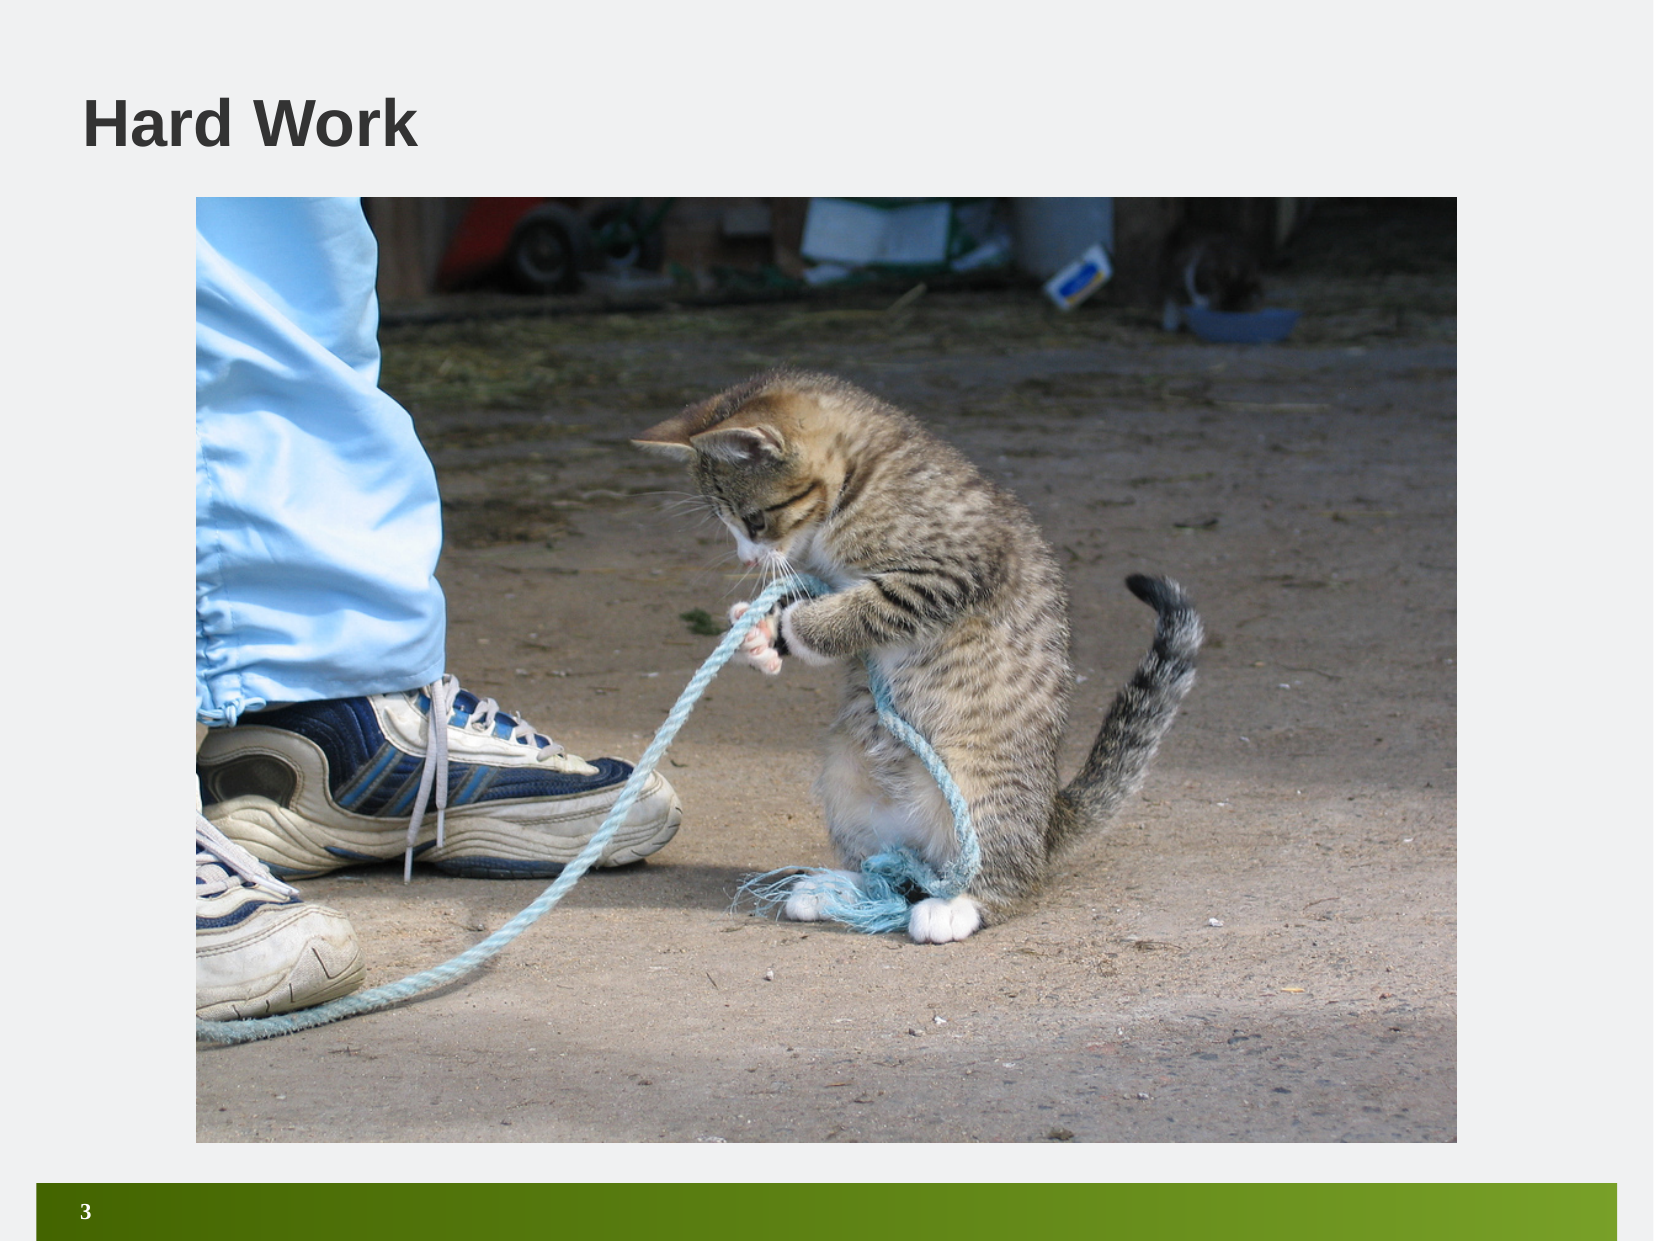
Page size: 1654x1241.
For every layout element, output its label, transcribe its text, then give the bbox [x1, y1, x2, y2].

title Hard Work [82, 49, 1571, 198]
picture [0, 0, 1654, 1241]
